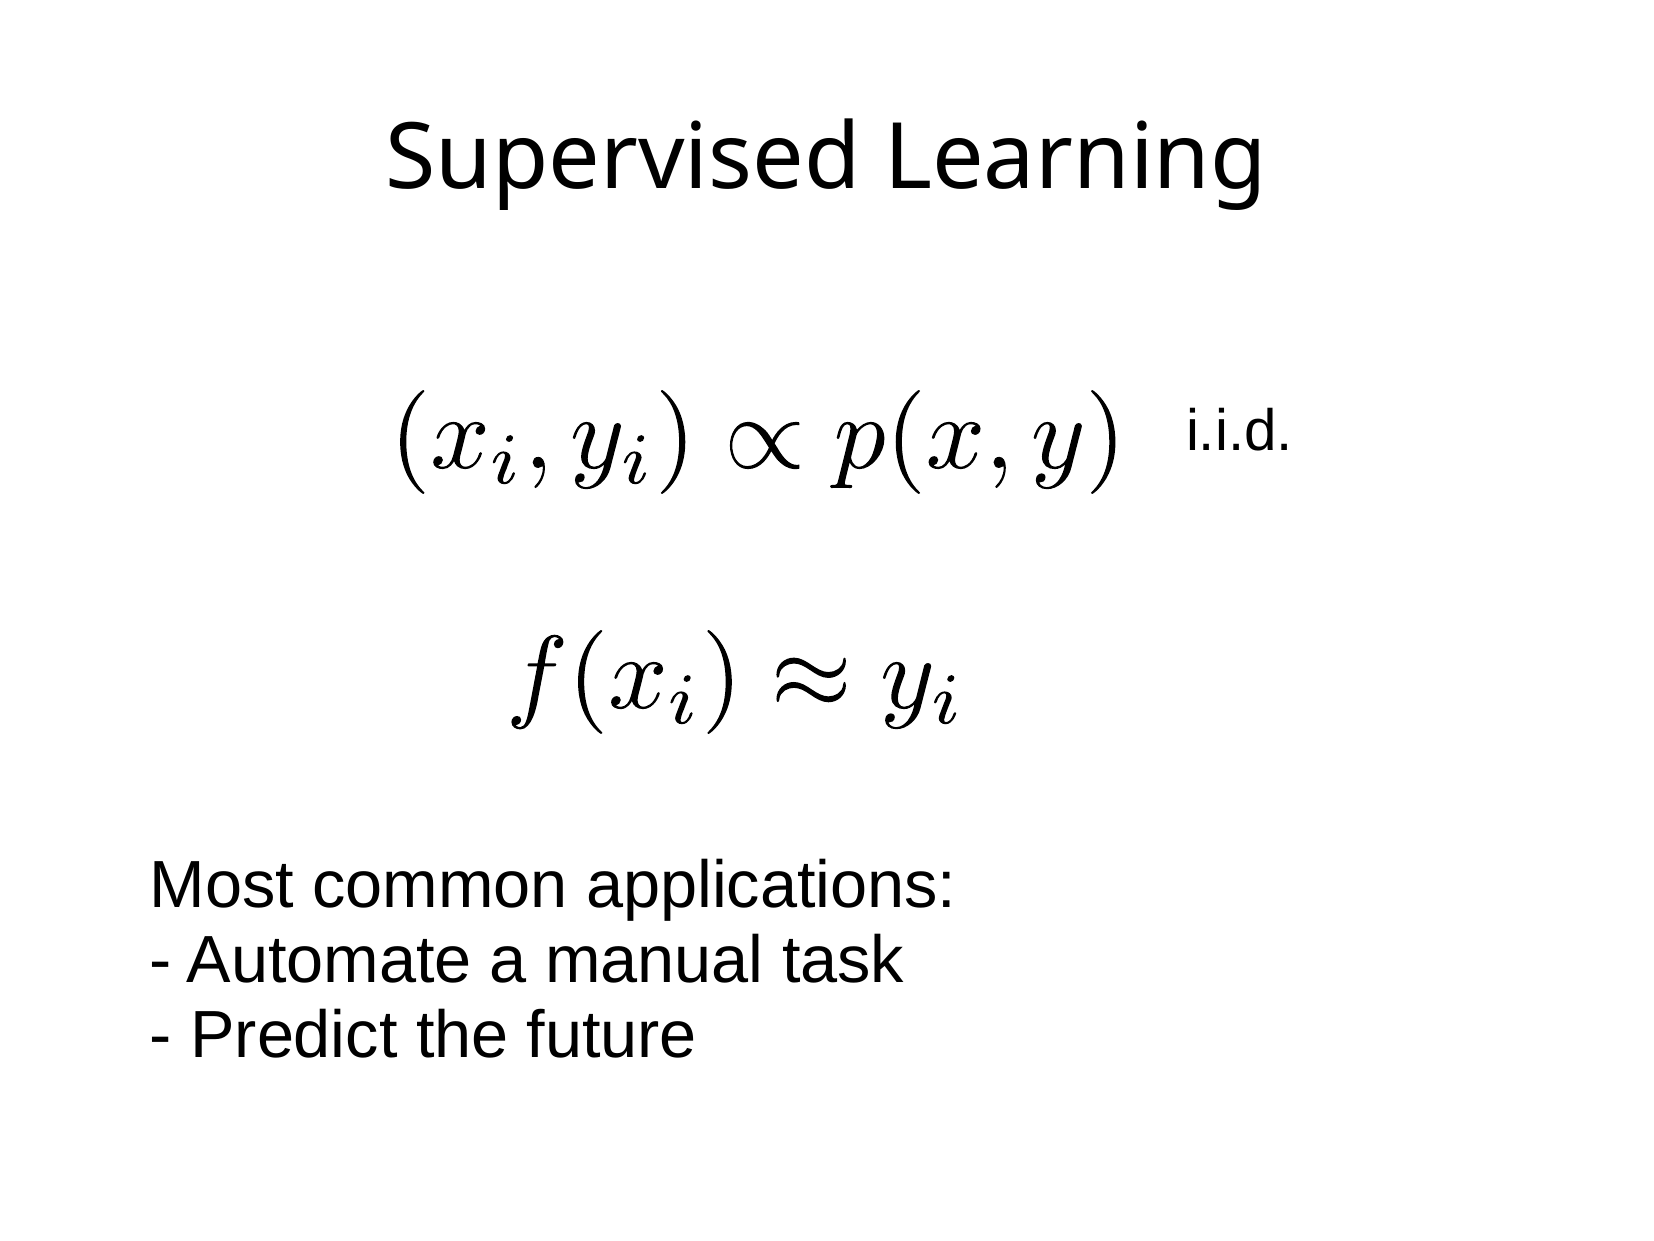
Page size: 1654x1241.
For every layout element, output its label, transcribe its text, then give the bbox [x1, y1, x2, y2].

text_box [505, 630, 961, 734]
text_box i.i.d. [1155, 390, 1531, 470]
text_box [390, 390, 1126, 494]
text_box Most common applications: - Automate a manual task - Predict the future [135, 840, 1111, 1126]
title Supervised Learning [82, 49, 1571, 257]
